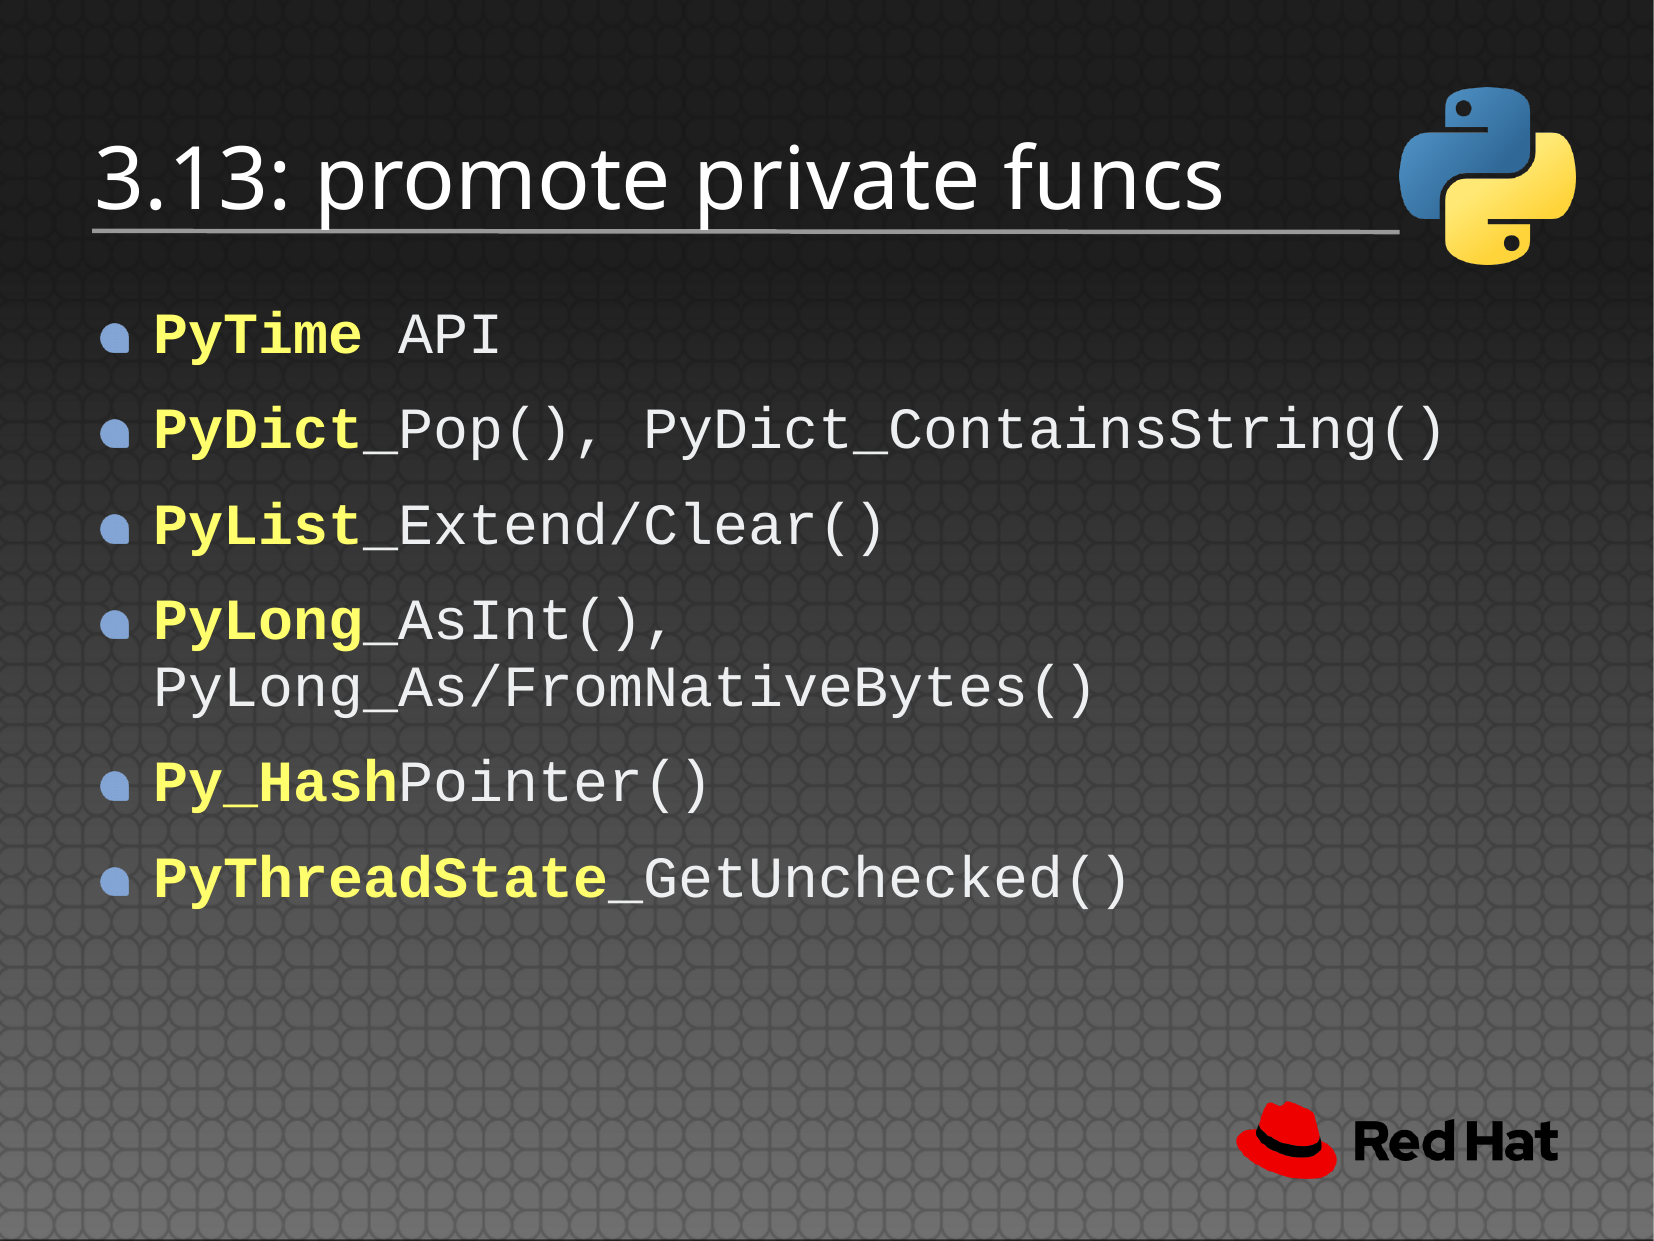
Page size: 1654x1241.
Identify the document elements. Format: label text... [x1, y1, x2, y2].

title 3.13: promote private funcs [94, 100, 1426, 251]
picture [0, 0, 1654, 1241]
list PyTime API PyDict_Pop(), PyDict_ContainsString() PyList_Extend/Clear() PyLong_AsInt(), PyLong_As/FromNativeBytes() Py_HashPointer() PyThreadState_GetUnchecked() [82, 304, 1629, 1045]
